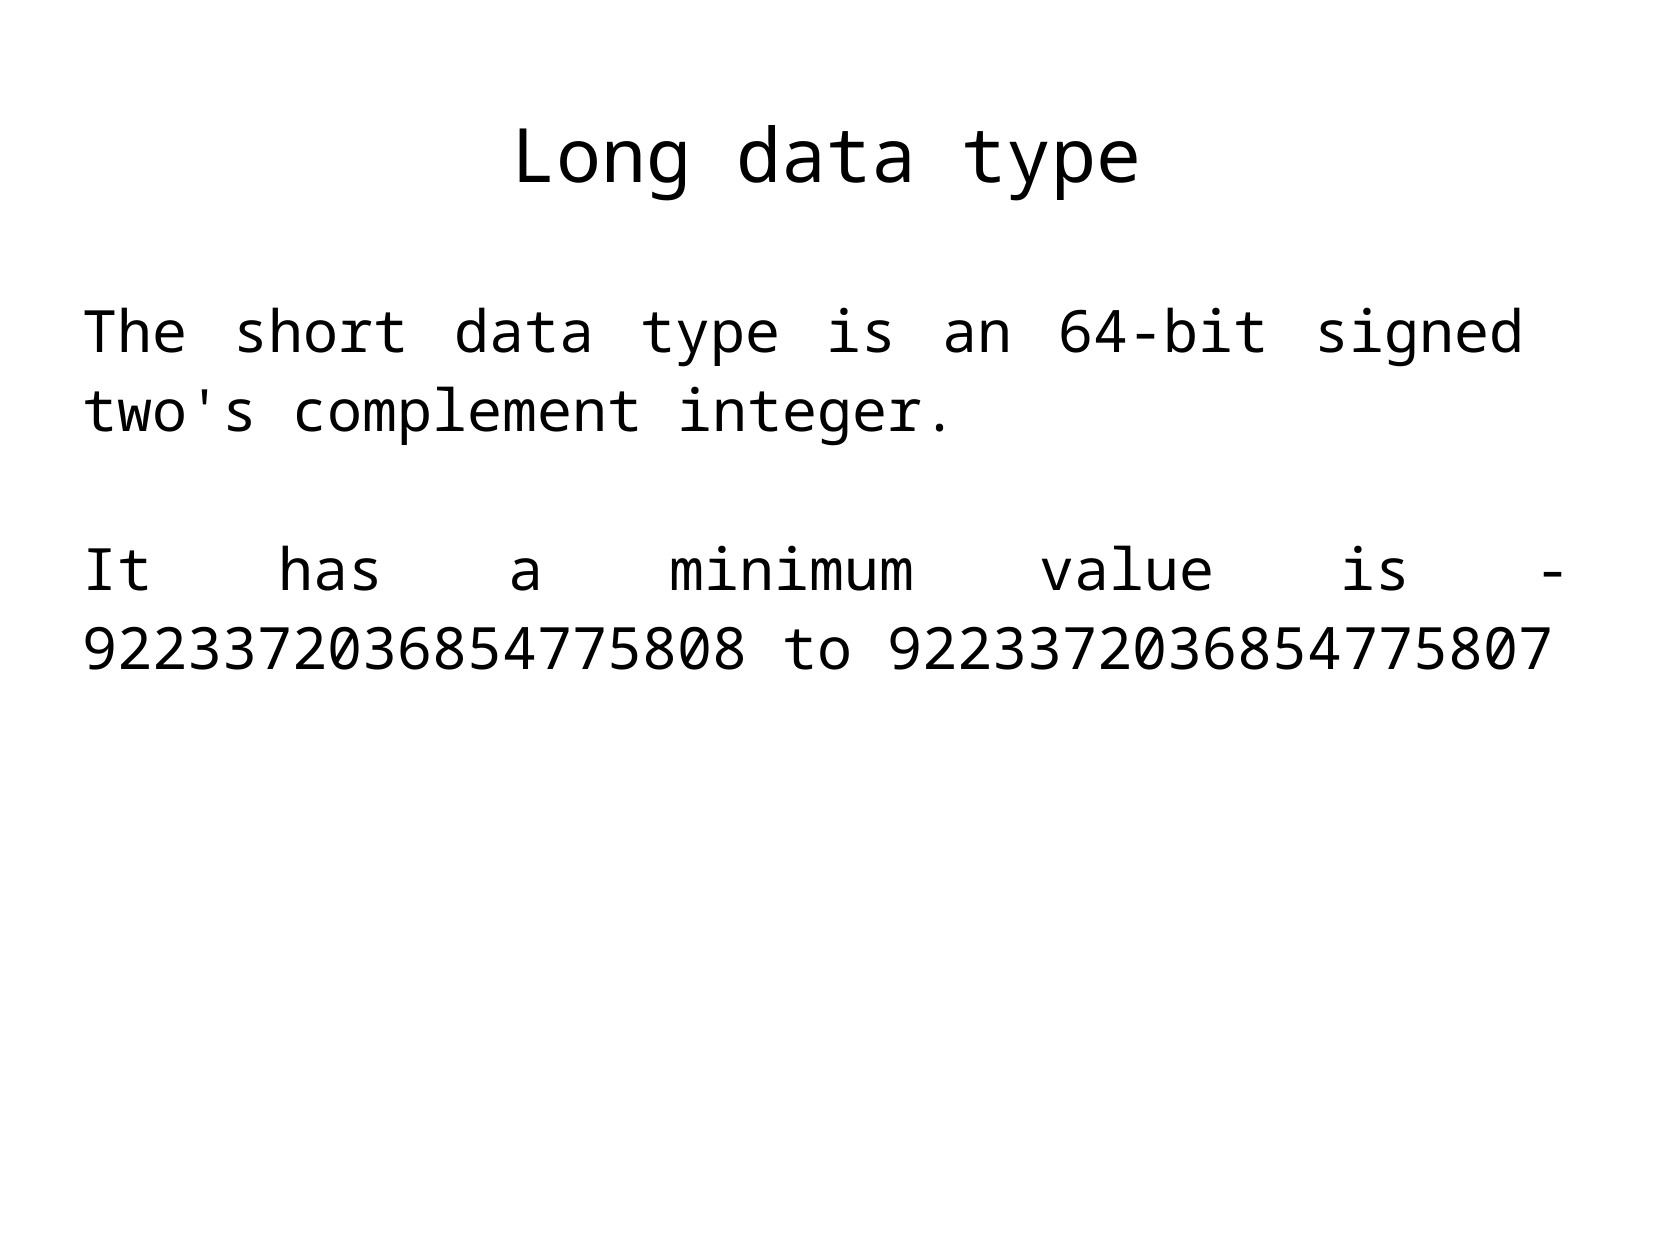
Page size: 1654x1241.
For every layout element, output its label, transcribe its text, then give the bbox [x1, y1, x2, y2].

subtitle The short data type is an 64-bit signed two's complement integer. It has a minimum value is -9223372036854775808 to 9223372036854775807 [82, 290, 1571, 1010]
title Long data type [82, 49, 1571, 257]
